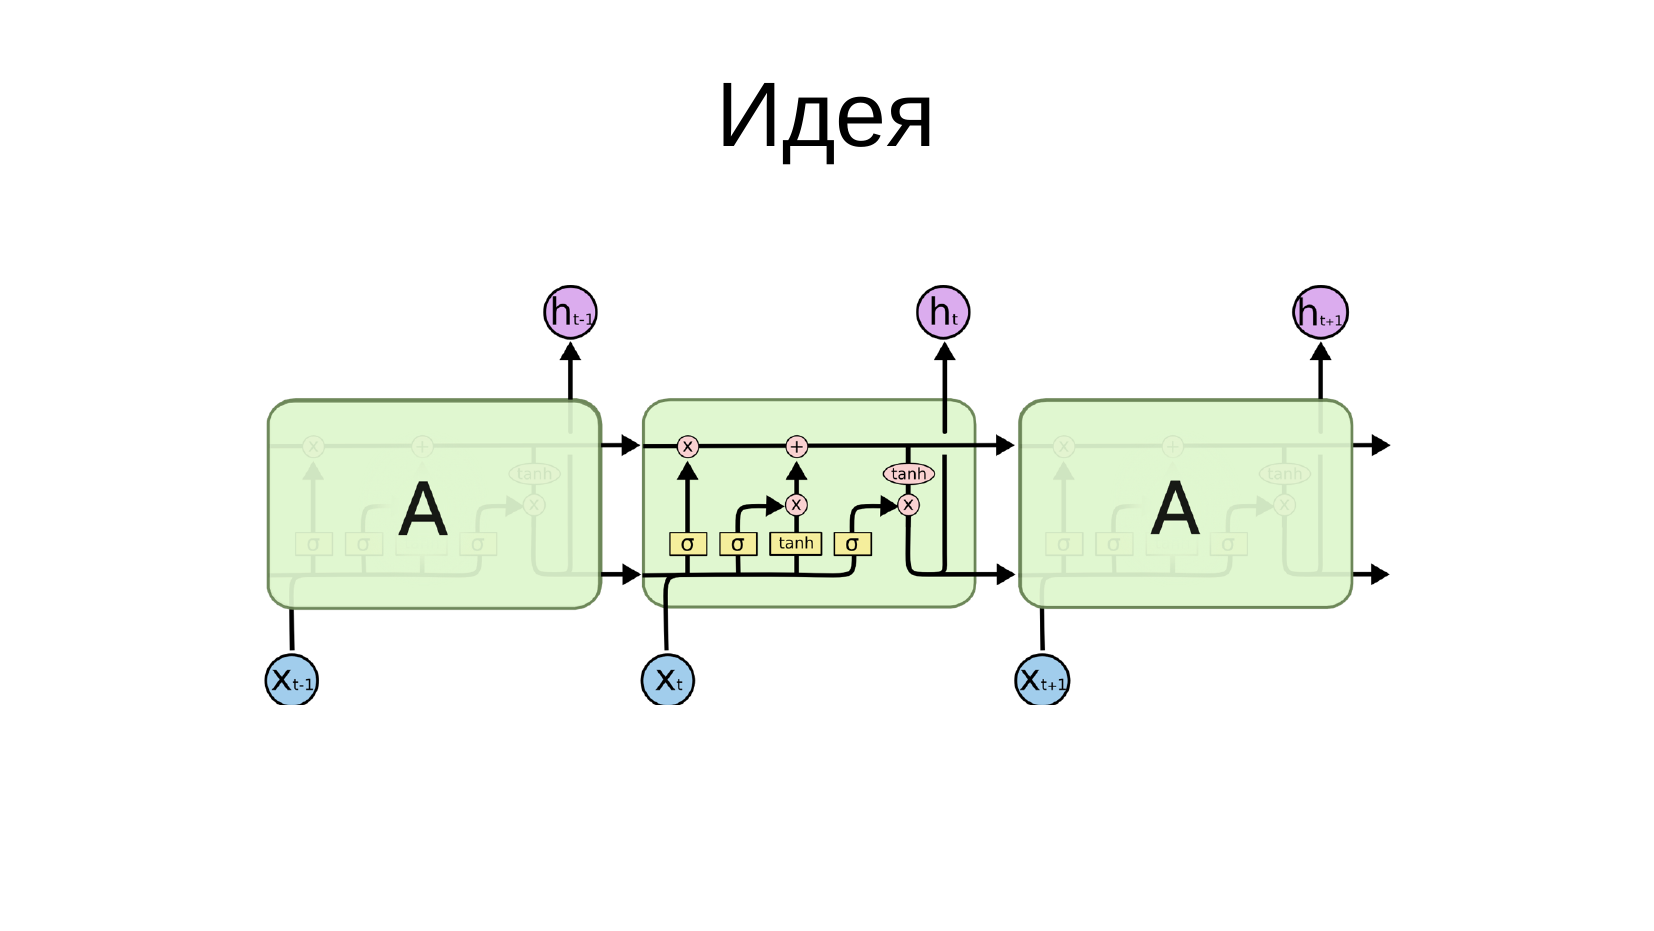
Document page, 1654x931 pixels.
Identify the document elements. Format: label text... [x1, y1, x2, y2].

title Идея [82, 37, 1571, 193]
picture [0, 285, 1654, 705]
